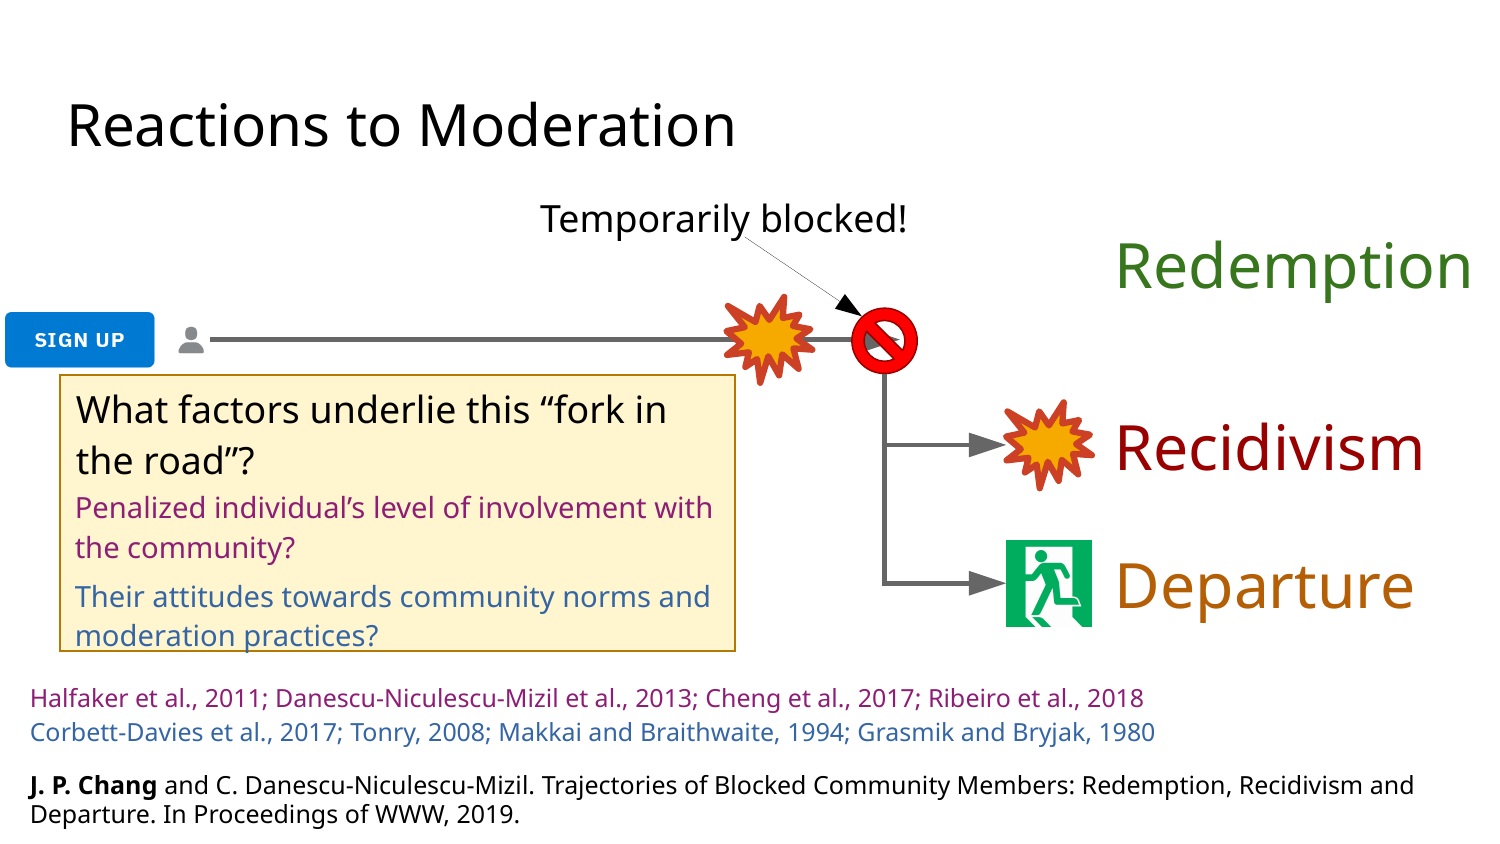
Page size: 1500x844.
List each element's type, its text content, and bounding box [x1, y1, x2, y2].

picture [0, 307, 210, 373]
title Reactions to Moderation [51, 72, 1449, 167]
text_box What factors underlie this “fork in the road”? [60, 375, 736, 480]
text_box [726, 296, 813, 383]
text_box J. P. Chang and C. Danescu-Niculescu-Mizil. Trajectories of Blocked Community Members: Redemption, Recidivism and Departure. In Proceedings of WWW, 2019. [14, 754, 1480, 828]
text_box Halfaker et al., 2011; Danescu-Niculescu-Mizil et al., 2013; Cheng et al., 2017; Ribeiro et al., 2018 Corbett-Davies et al., 2017; Tonry, 2008; Makkai and Braithwaite, 1994; Grasmik and Bryjak, 1980 [15, 672, 1176, 751]
text_box [1006, 402, 1092, 489]
text_box Temporarily blocked! [525, 185, 912, 248]
text_box Penalized individual’s level of involvement with the community? Their attitudes towards community norms and moderation practices? [60, 480, 736, 651]
text_box Redemption [1099, 204, 1497, 317]
text_box Recidivism [1099, 389, 1497, 501]
text_box [851, 308, 918, 374]
text_box Departure [1099, 527, 1497, 639]
picture [1006, 540, 1092, 627]
